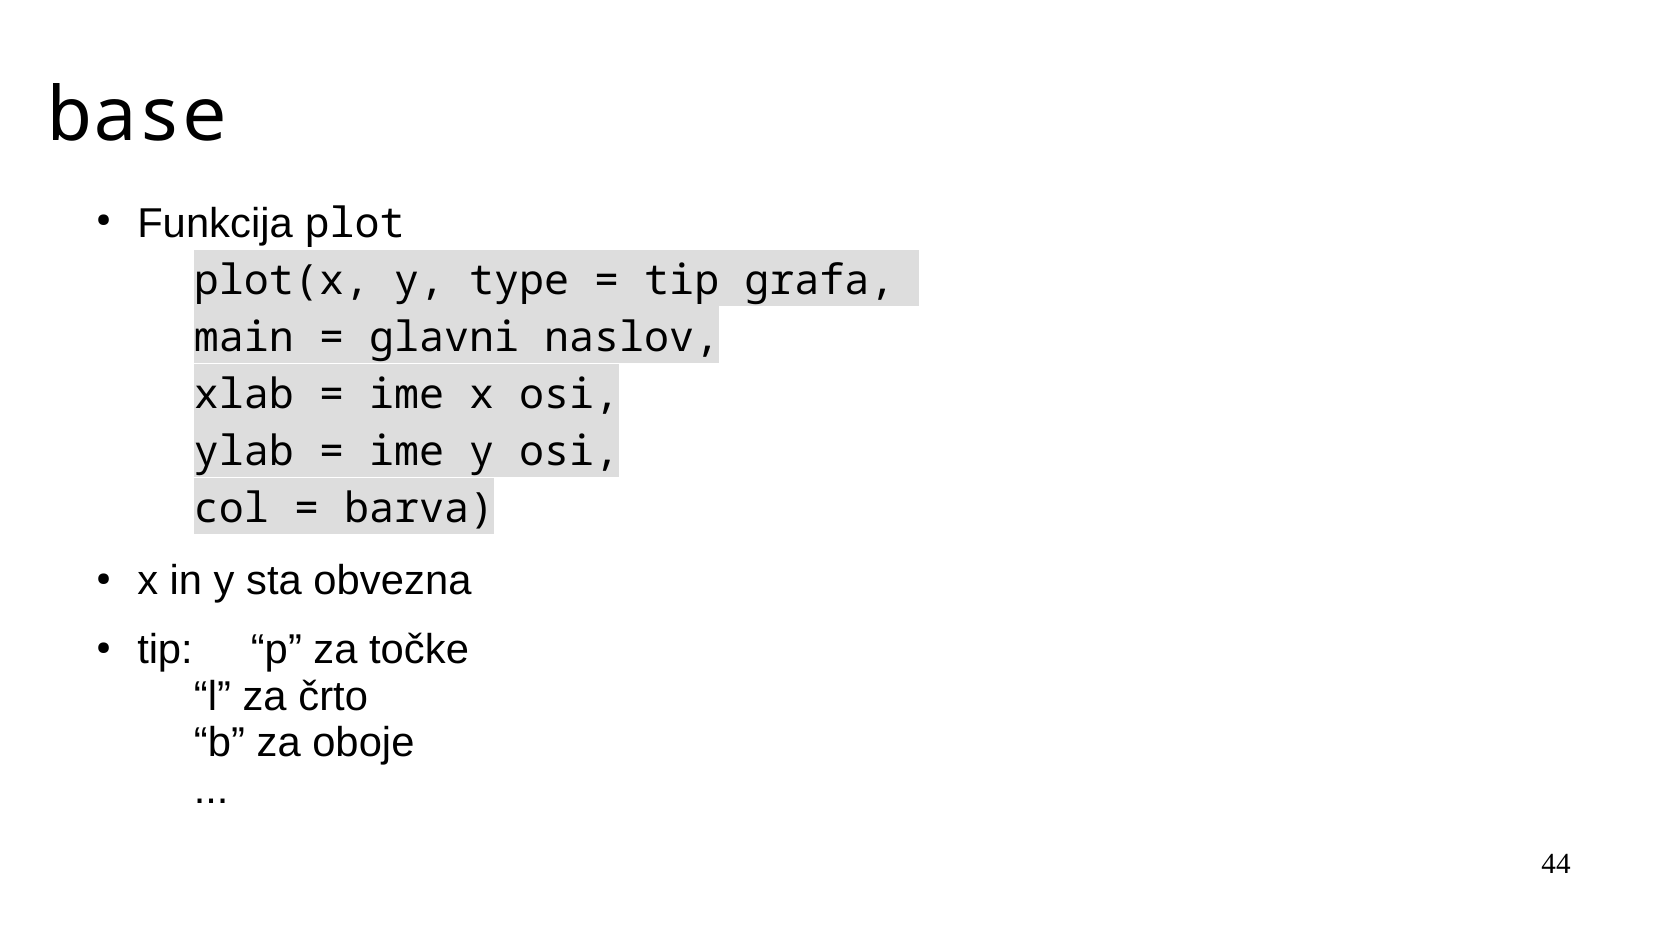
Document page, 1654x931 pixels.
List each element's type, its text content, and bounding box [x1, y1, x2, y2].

title base [47, 33, 1536, 189]
list Funkcija plot plot(x, y, type = tip grafa, main = glavni naslov, xlab = ime x osi, ylab = ime y osi, col = barva) x in y sta obvezna tip: “p” za točke “l” za črto “b” za oboje ... [82, 192, 1571, 898]
